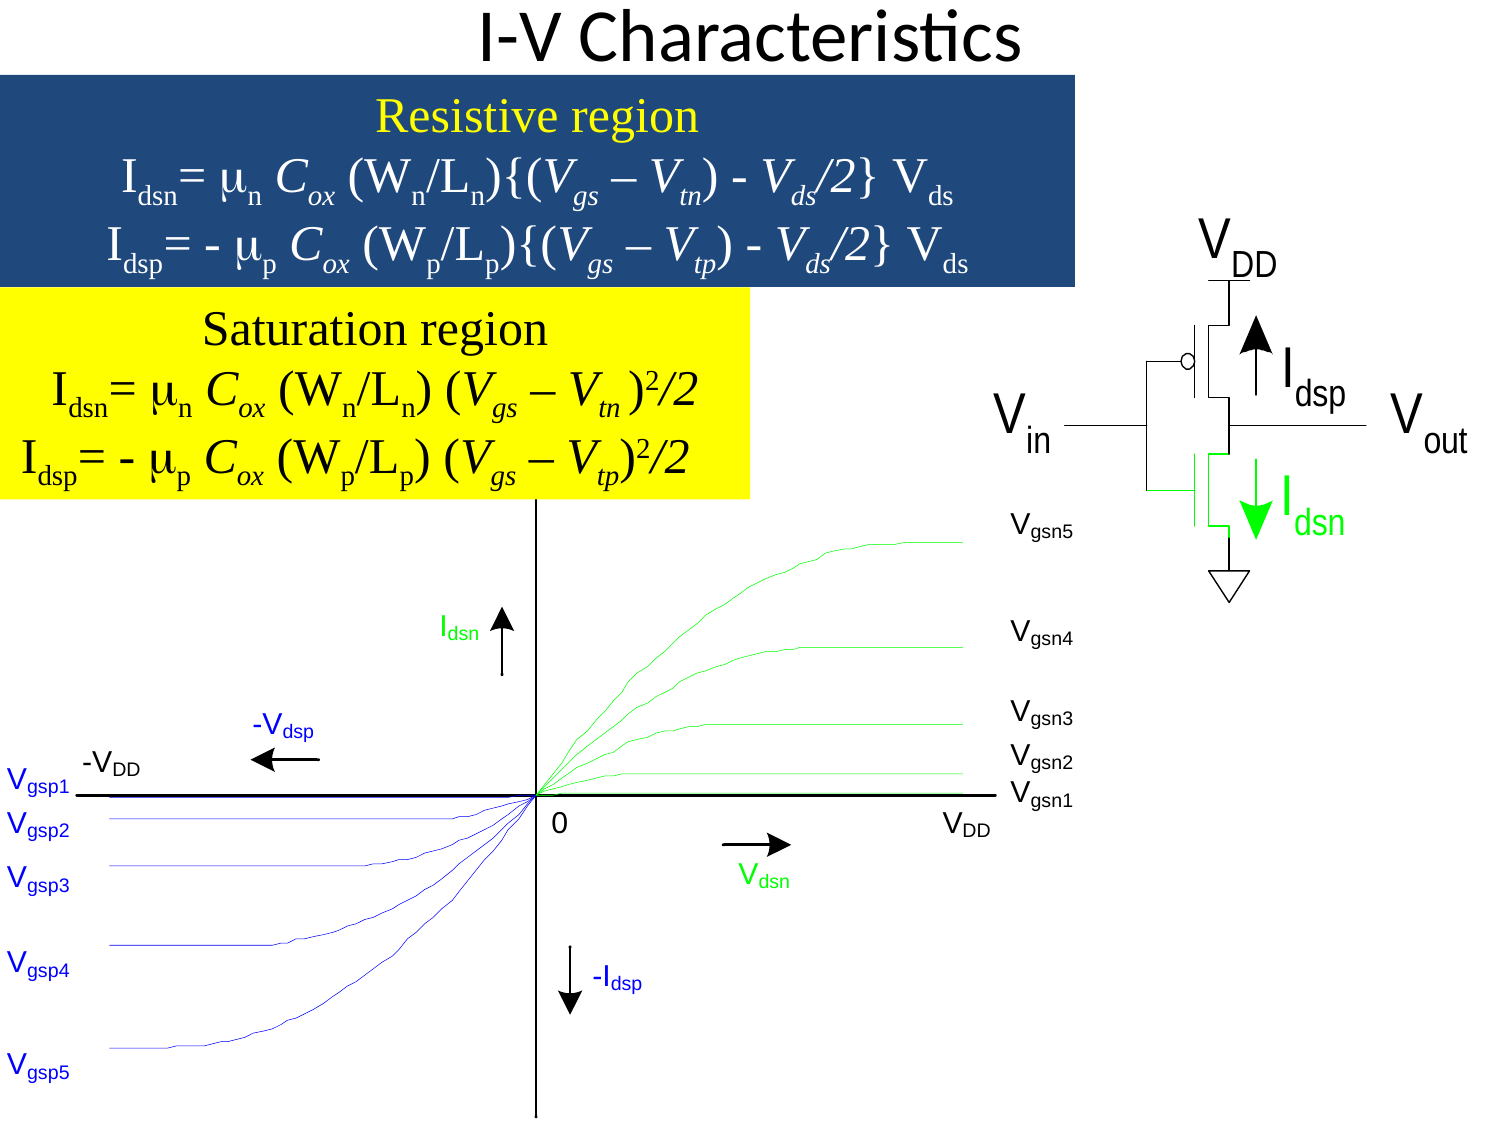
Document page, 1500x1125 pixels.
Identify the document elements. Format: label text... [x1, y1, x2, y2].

chart [0, 162, 1500, 1125]
text_box Resistive region Idsn= n Cox (Wn/Ln){(Vgs – Vtn) - Vds/2} Vds Idsp= - p Cox (Wp/Lp){(Vgs – Vtp) - Vds/2} Vds [0, 74, 1075, 287]
text_box Saturation region Idsn= n Cox (Wn/Ln) (Vgs – Vtn )2/2 Idsp= - p Cox (Wp/Lp) (Vgs – Vtp)2/2 [0, 287, 751, 500]
title I-V Characteristics [75, 0, 1426, 100]
